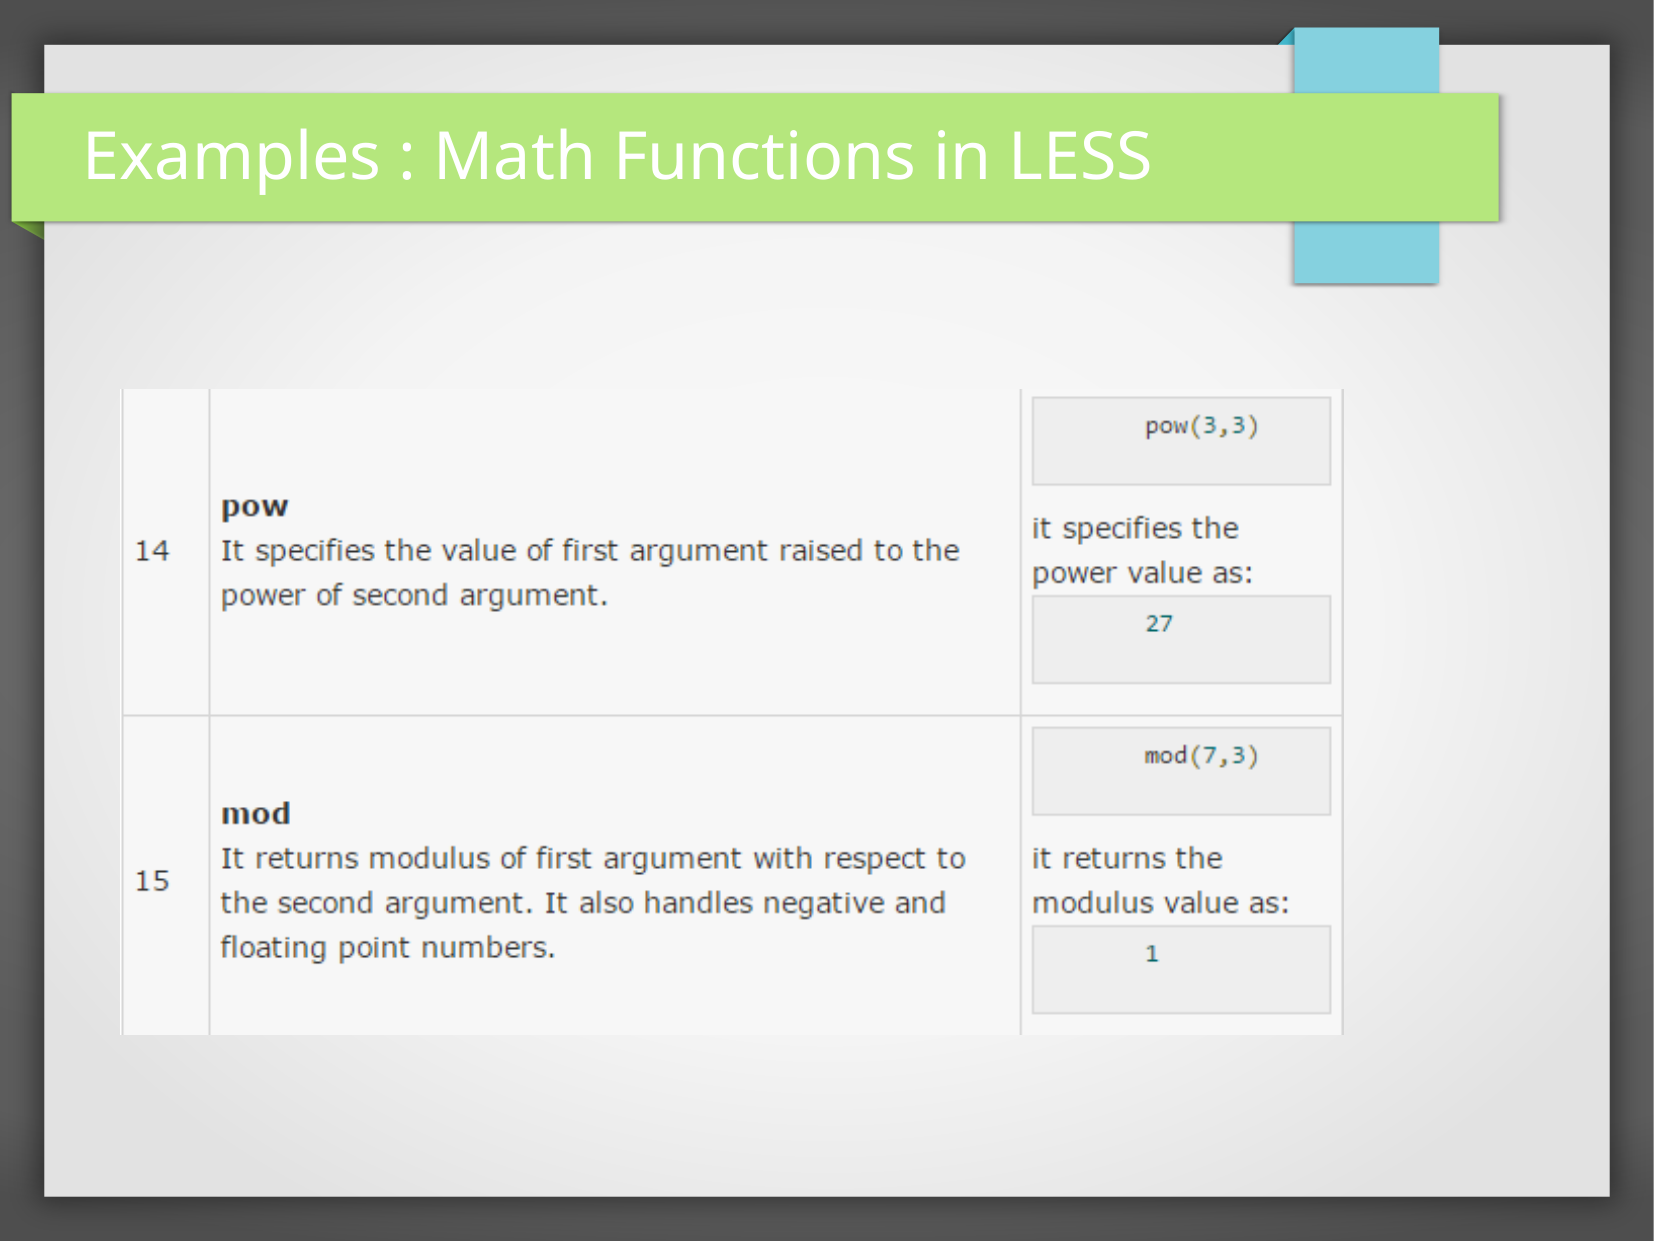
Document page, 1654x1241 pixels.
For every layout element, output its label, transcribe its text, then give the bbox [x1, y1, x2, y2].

picture [0, 0, 1654, 1241]
title Examples : Math Functions in LESS [82, 59, 1426, 248]
